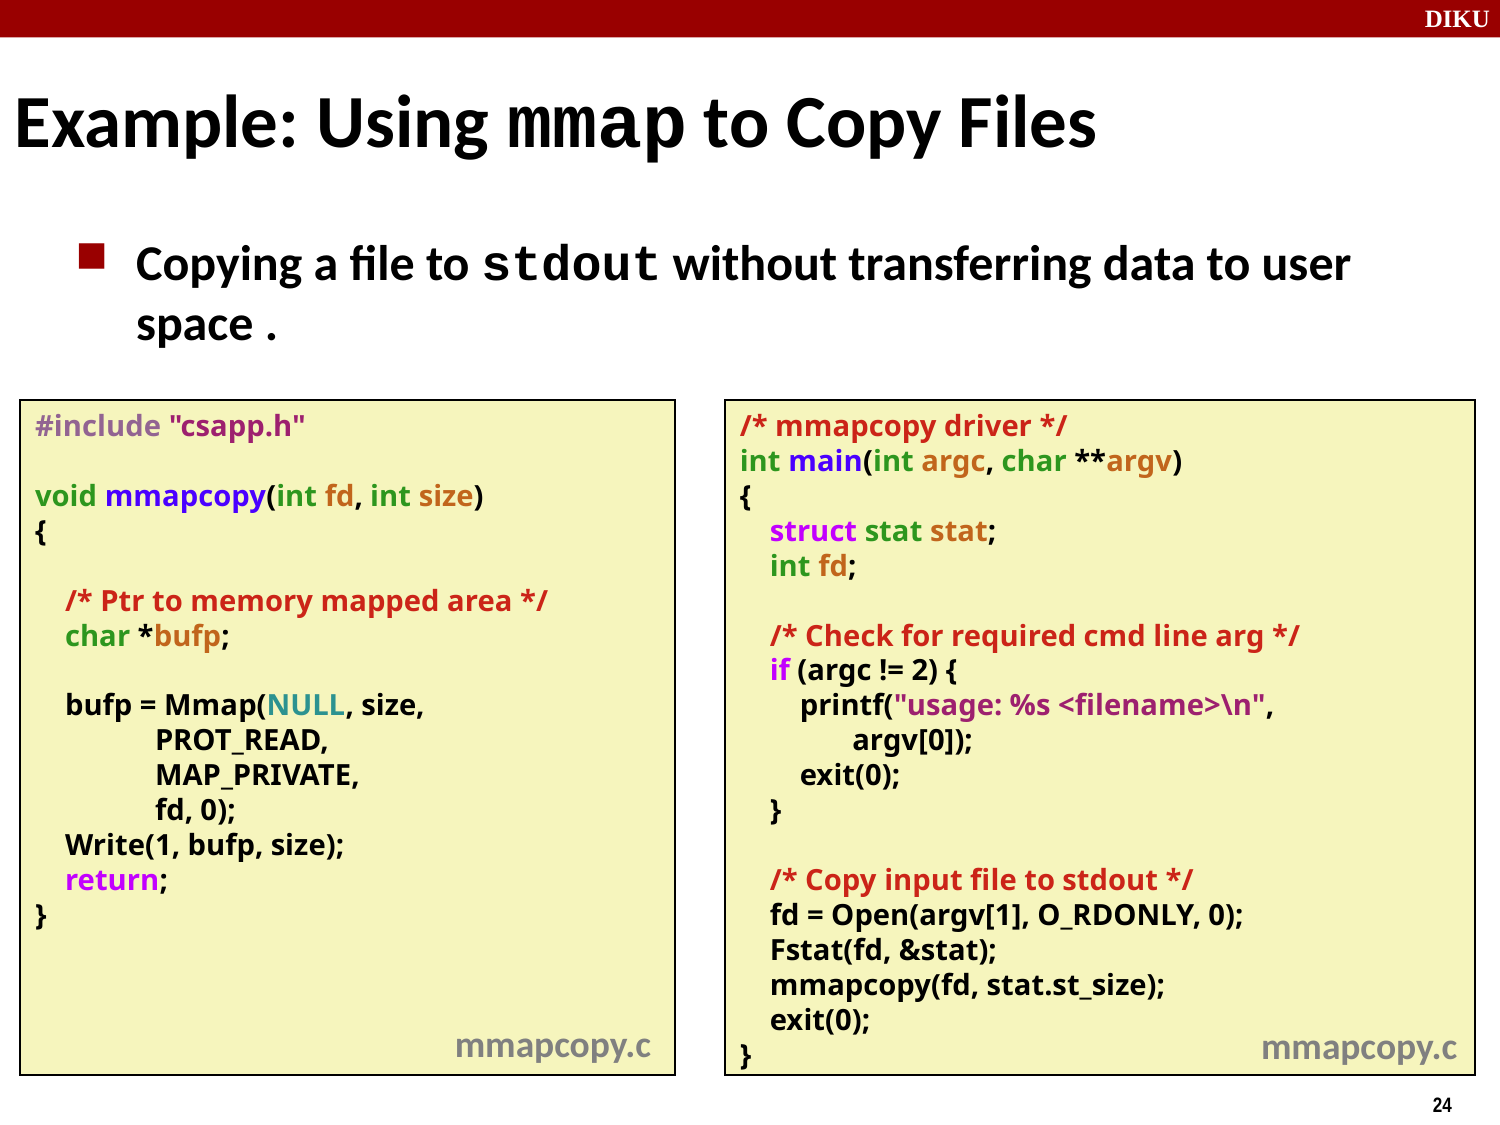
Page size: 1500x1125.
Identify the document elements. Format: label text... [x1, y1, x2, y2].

text_box Example: Using mmap to Copy Files [0, 75, 1500, 175]
text_box mmapcopy.c [1246, 1014, 1473, 1075]
text_box /* mmapcopy driver */ int main(int argc, char **argv) { struct stat stat; int fd; /* Check for required cmd line arg */ if (argc != 2) { printf("usage: %s <filename>\n", argv[0]); exit(0); } /* Copy input file to stdout */ fd = Open(argv[1], O_RDONLY, 0); Fstat(fd, &stat); mmapcopy(fd, stat.st_size); exit(0); } [725, 399, 1475, 1075]
text_box #include "csapp.h" void mmapcopy(int fd, int size) { /* Ptr to memory mapped area */ char *bufp; bufp = Mmap(NULL, size, PROT_READ, MAP_PRIVATE, fd, 0); Write(1, bufp, size); return; } [20, 399, 675, 1075]
text_box mmapcopy.c [439, 1012, 667, 1073]
text_box Copying a file to stdout without transferring data to user space . [65, 223, 1475, 350]
